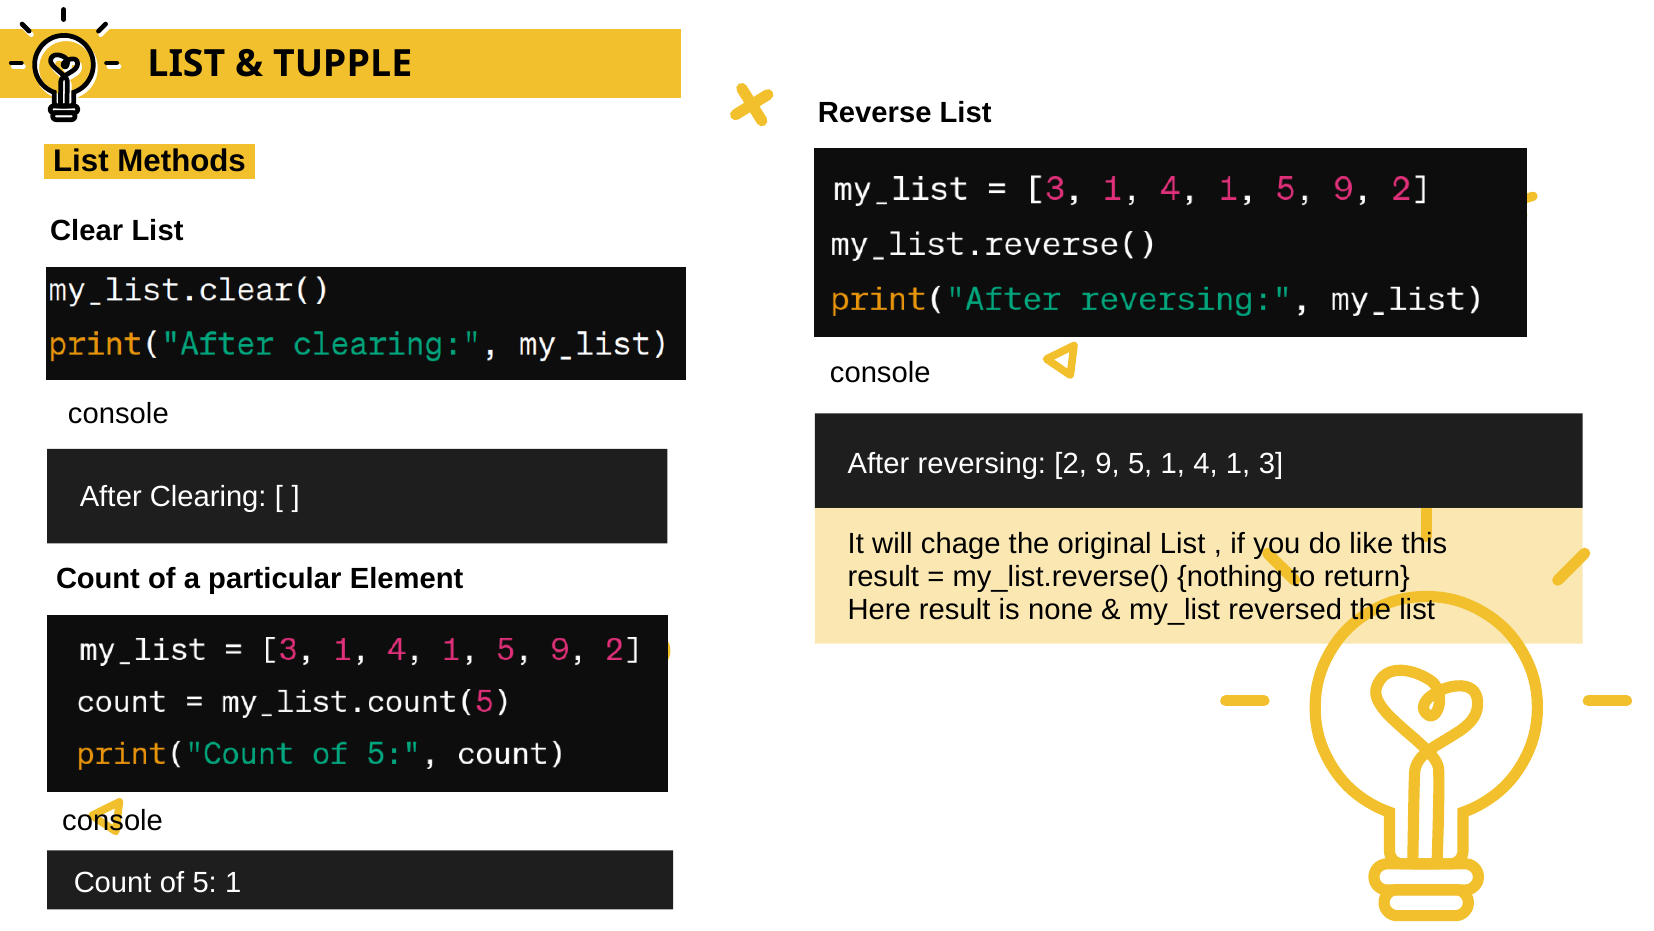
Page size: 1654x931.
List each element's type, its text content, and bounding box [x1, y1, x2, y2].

text_box [814, 413, 1583, 644]
text_box [47, 850, 674, 910]
picture [814, 148, 1527, 337]
text_box console [47, 796, 373, 845]
text_box It will chage the original List , if you do like this result = my_list.reverse() {nothing to return} Here result is none & my_list reversed the list [832, 519, 1565, 633]
text_box console [53, 389, 378, 438]
text_box [47, 448, 668, 544]
title LIST & TUPPLE [147, 0, 785, 137]
text_box console [814, 348, 1140, 397]
text_box Clear List [35, 206, 656, 255]
picture [47, 615, 668, 792]
text_box Count of 5: 1 [59, 858, 502, 931]
text_box Reverse List [803, 88, 1424, 137]
text_box List Methods [29, 136, 650, 186]
text_box Count of a particular Element [41, 555, 662, 603]
picture [46, 267, 686, 380]
text_box After reversing: [2, 9, 5, 1, 4, 1, 3] [832, 439, 1394, 507]
text_box After Clearing: [ ] [64, 472, 621, 553]
